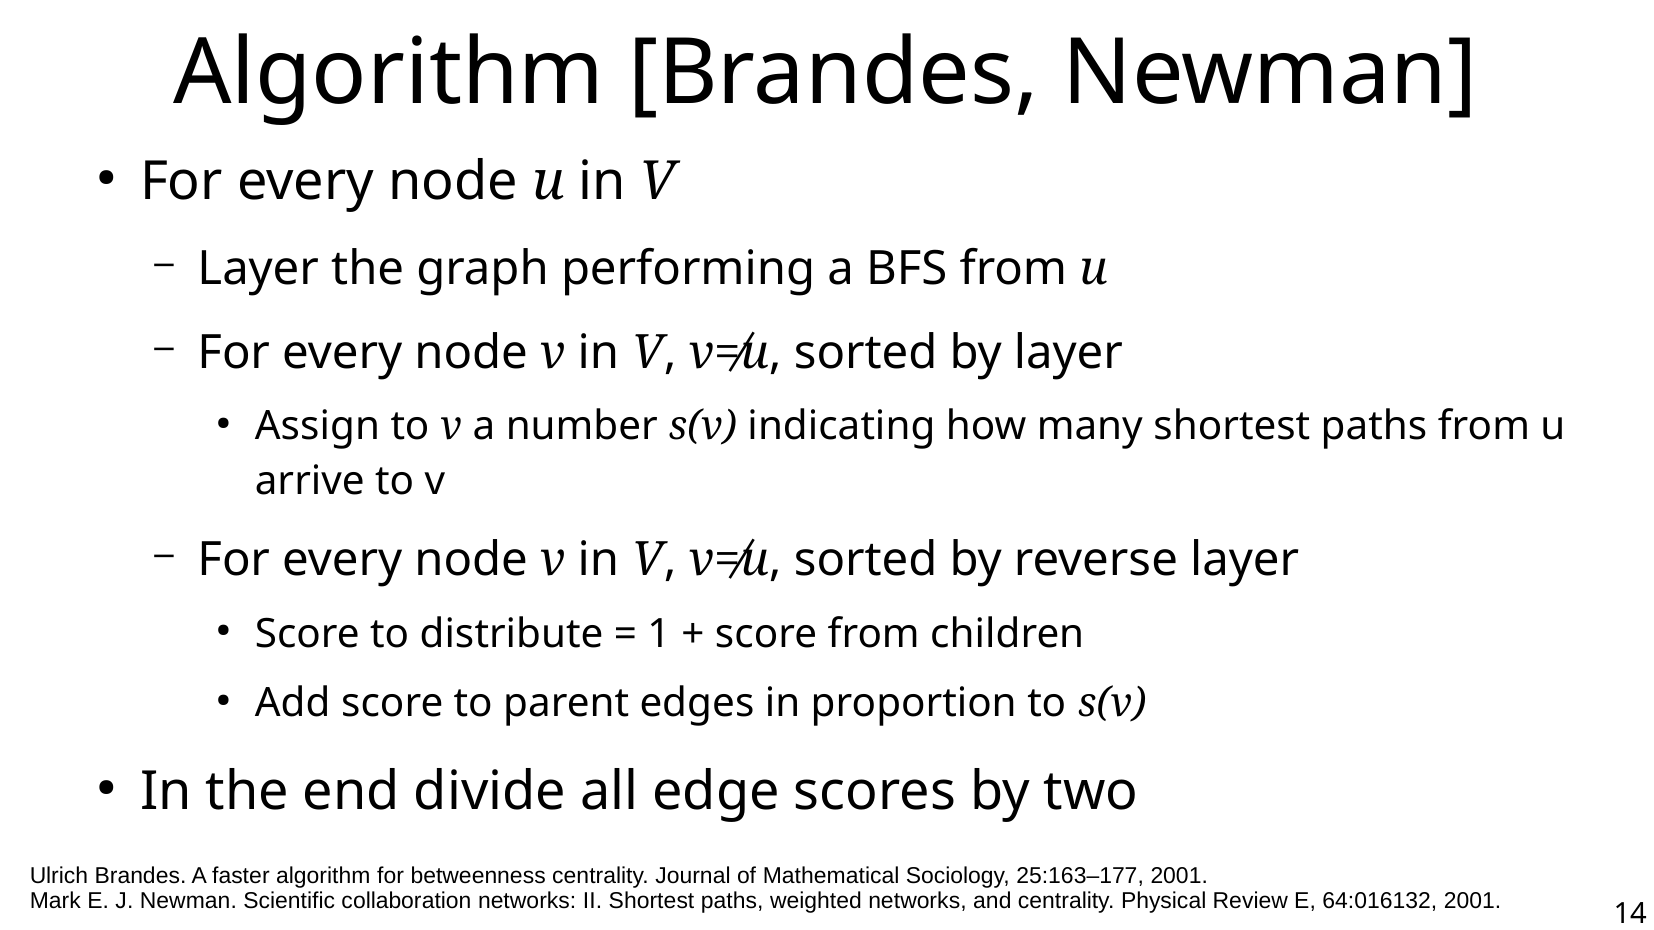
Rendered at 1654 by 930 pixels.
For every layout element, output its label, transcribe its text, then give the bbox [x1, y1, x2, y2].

list For every node u in V Layer the graph performing a BFS from u For every node v in V, v≠u, sorted by layer Assign to v a number s(v) indicating how many shortest paths from u arrive to v For every node v in V, v≠u, sorted by reverse layer Score to distribute = 1 + score from children Add score to parent edges in proportion to s(v) In the end divide all edge scores by two [82, 141, 1571, 832]
title Algorithm [Brandes, Newman] [82, 1, 1571, 135]
text_box Ulrich Brandes. A faster algorithm for betweenness centrality. Journal of Mathematical Sociology, 25:163–177, 2001. Mark E. J. Newman. Scientific collaboration networks: II. Shortest paths, weighted networks, and centrality. Physical Review E, 64:016132, 2001. [15, 855, 1644, 921]
